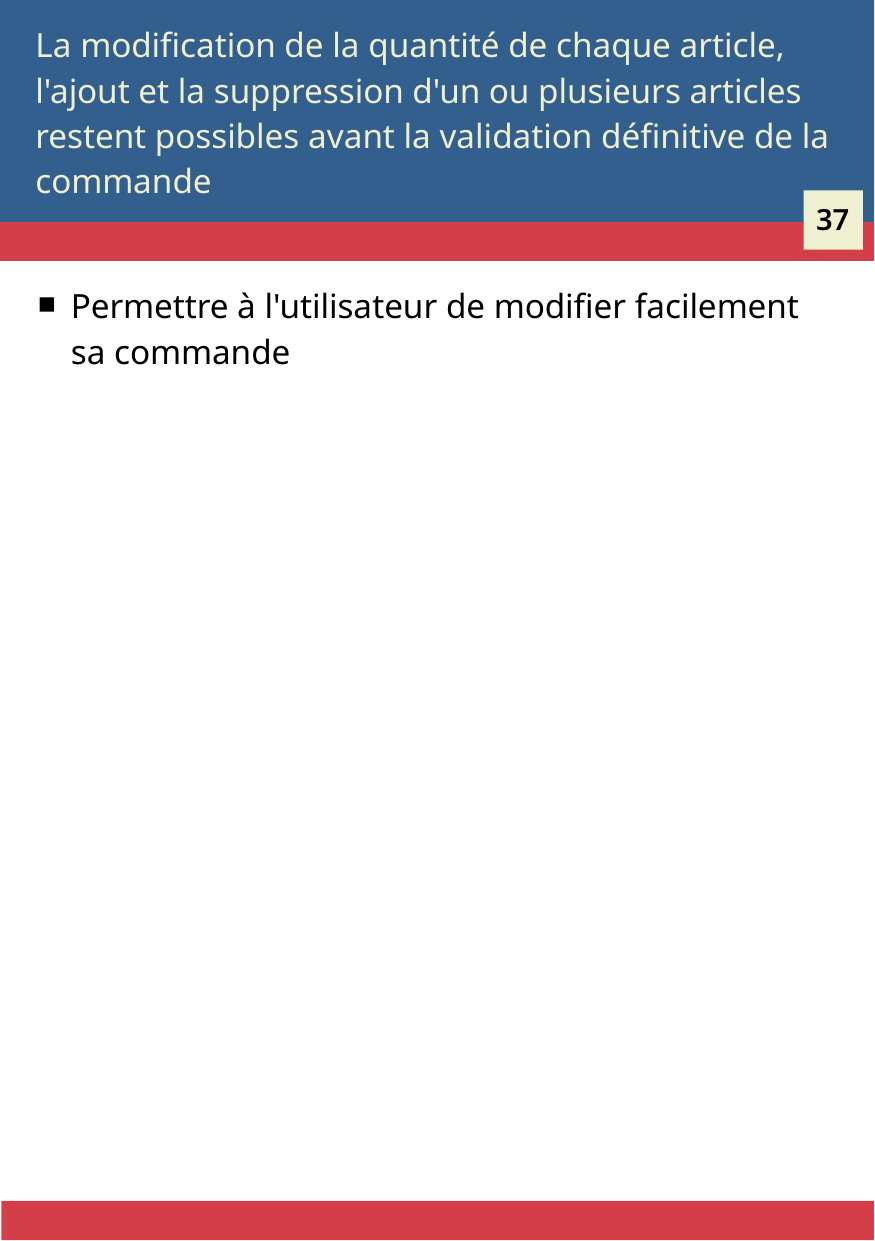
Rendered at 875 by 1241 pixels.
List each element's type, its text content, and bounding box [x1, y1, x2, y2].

title La modification de la quantité de chaque article, l'ajout et la suppression d'un ou plusieurs articles restent possibles avant la validation définitive de la commande [35, 13, 839, 213]
list Permettre à l'utilisateur de modifier facilement sa commande [23, 283, 839, 1111]
text_box 37 [803, 188, 863, 249]
